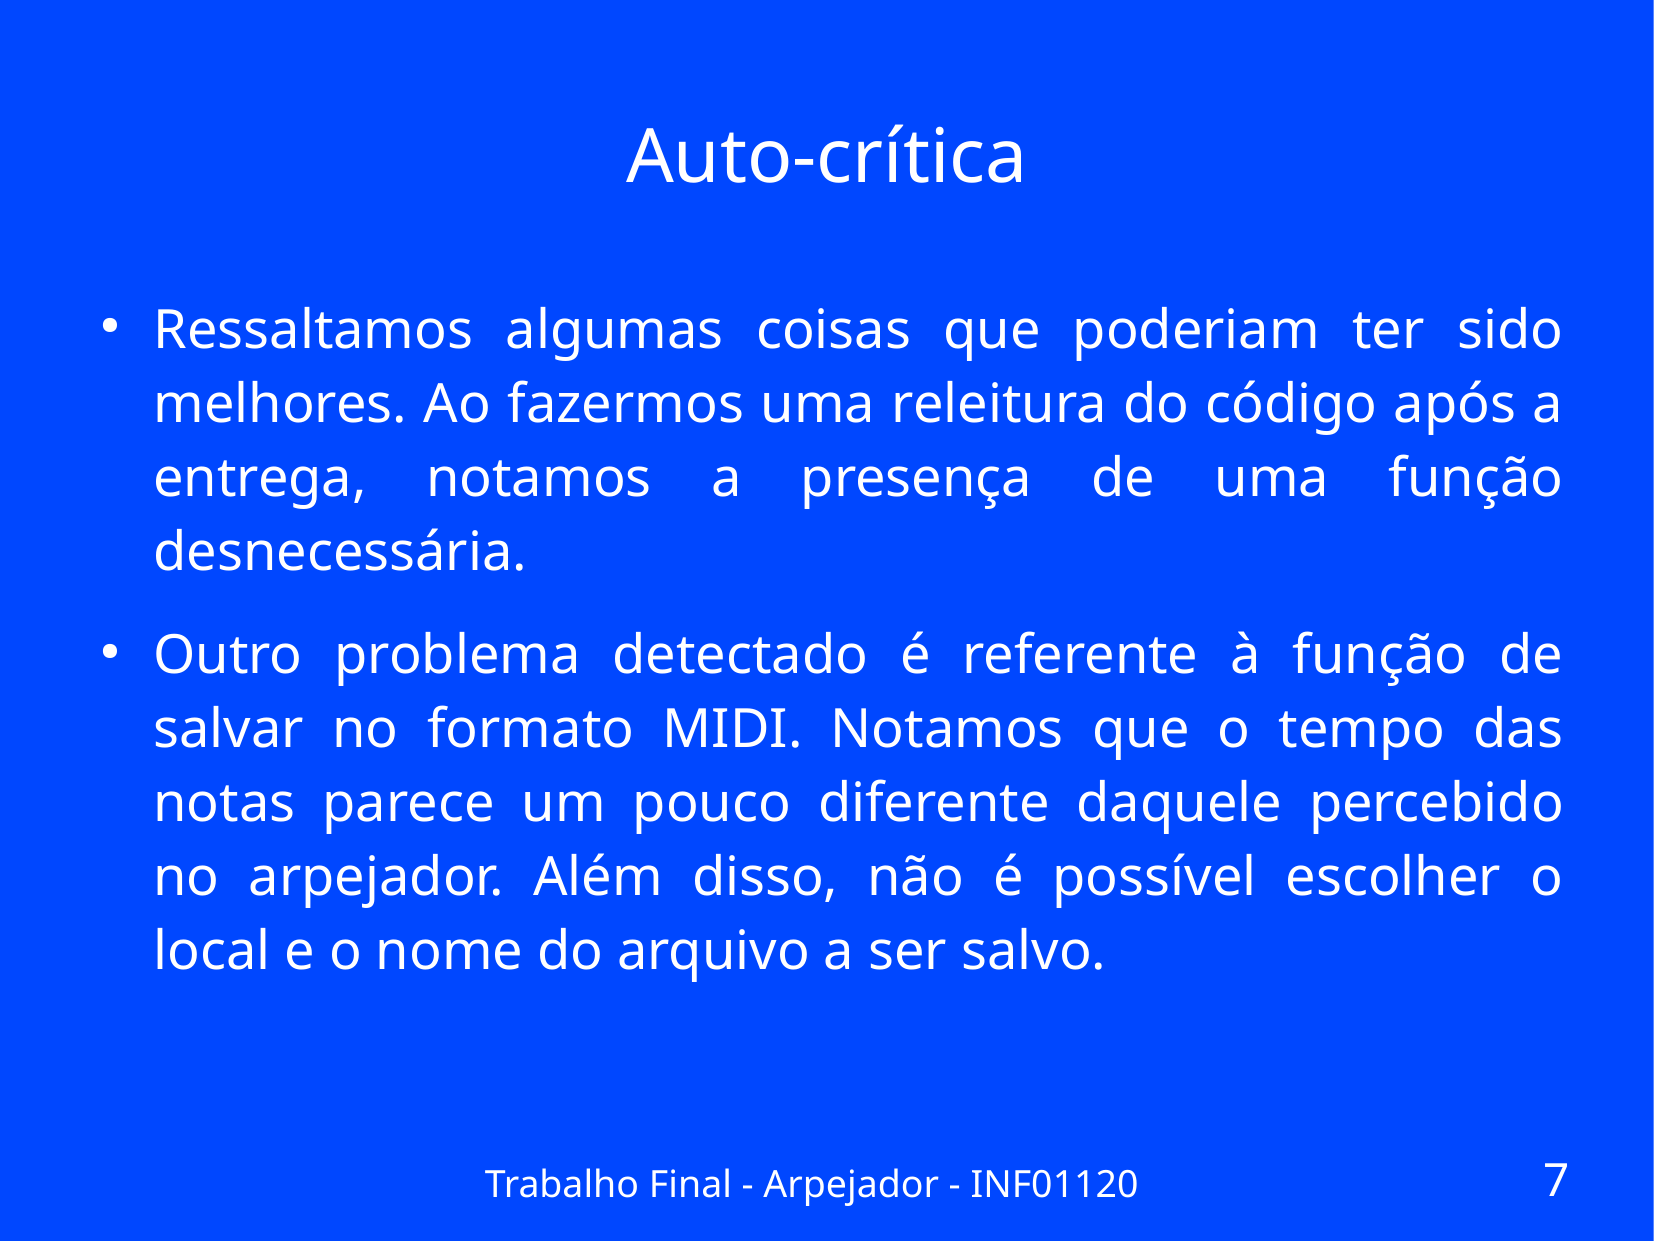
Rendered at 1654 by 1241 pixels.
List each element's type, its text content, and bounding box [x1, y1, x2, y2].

title Auto-crítica [82, 49, 1571, 257]
list Ressaltamos algumas coisas que poderiam ter sido melhores. Ao fazermos uma releitura do código após a entrega, notamos a presença de uma função desnecessária. Outro problema detectado é referente à função de salvar no formato MIDI. Notamos que o tempo das notas parece um pouco diferente daquele percebido no arpejador. Além disso, não é possível escolher o local e o nome do arquivo a ser salvo. [82, 290, 1565, 1123]
